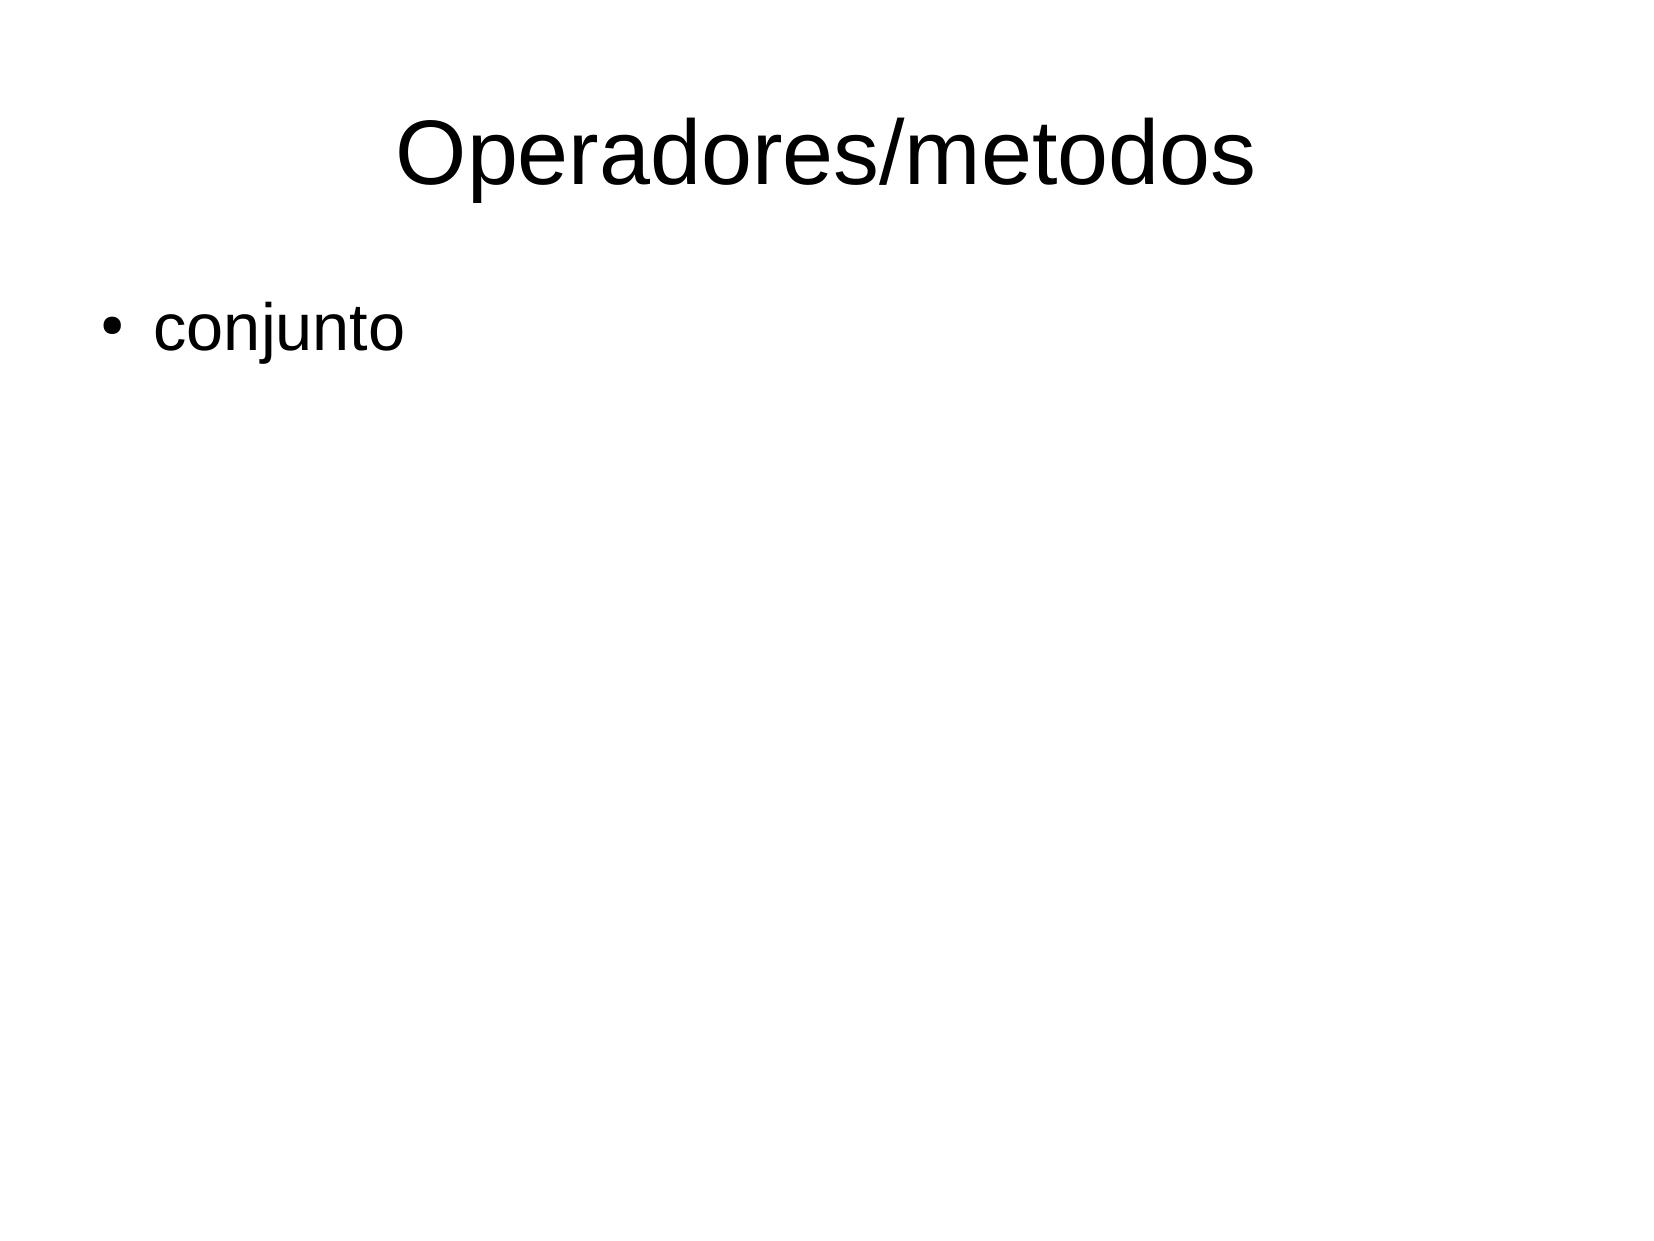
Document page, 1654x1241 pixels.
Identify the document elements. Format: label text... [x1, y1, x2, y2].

list conjunto [82, 290, 1571, 1010]
title Operadores/metodos [82, 49, 1571, 257]
